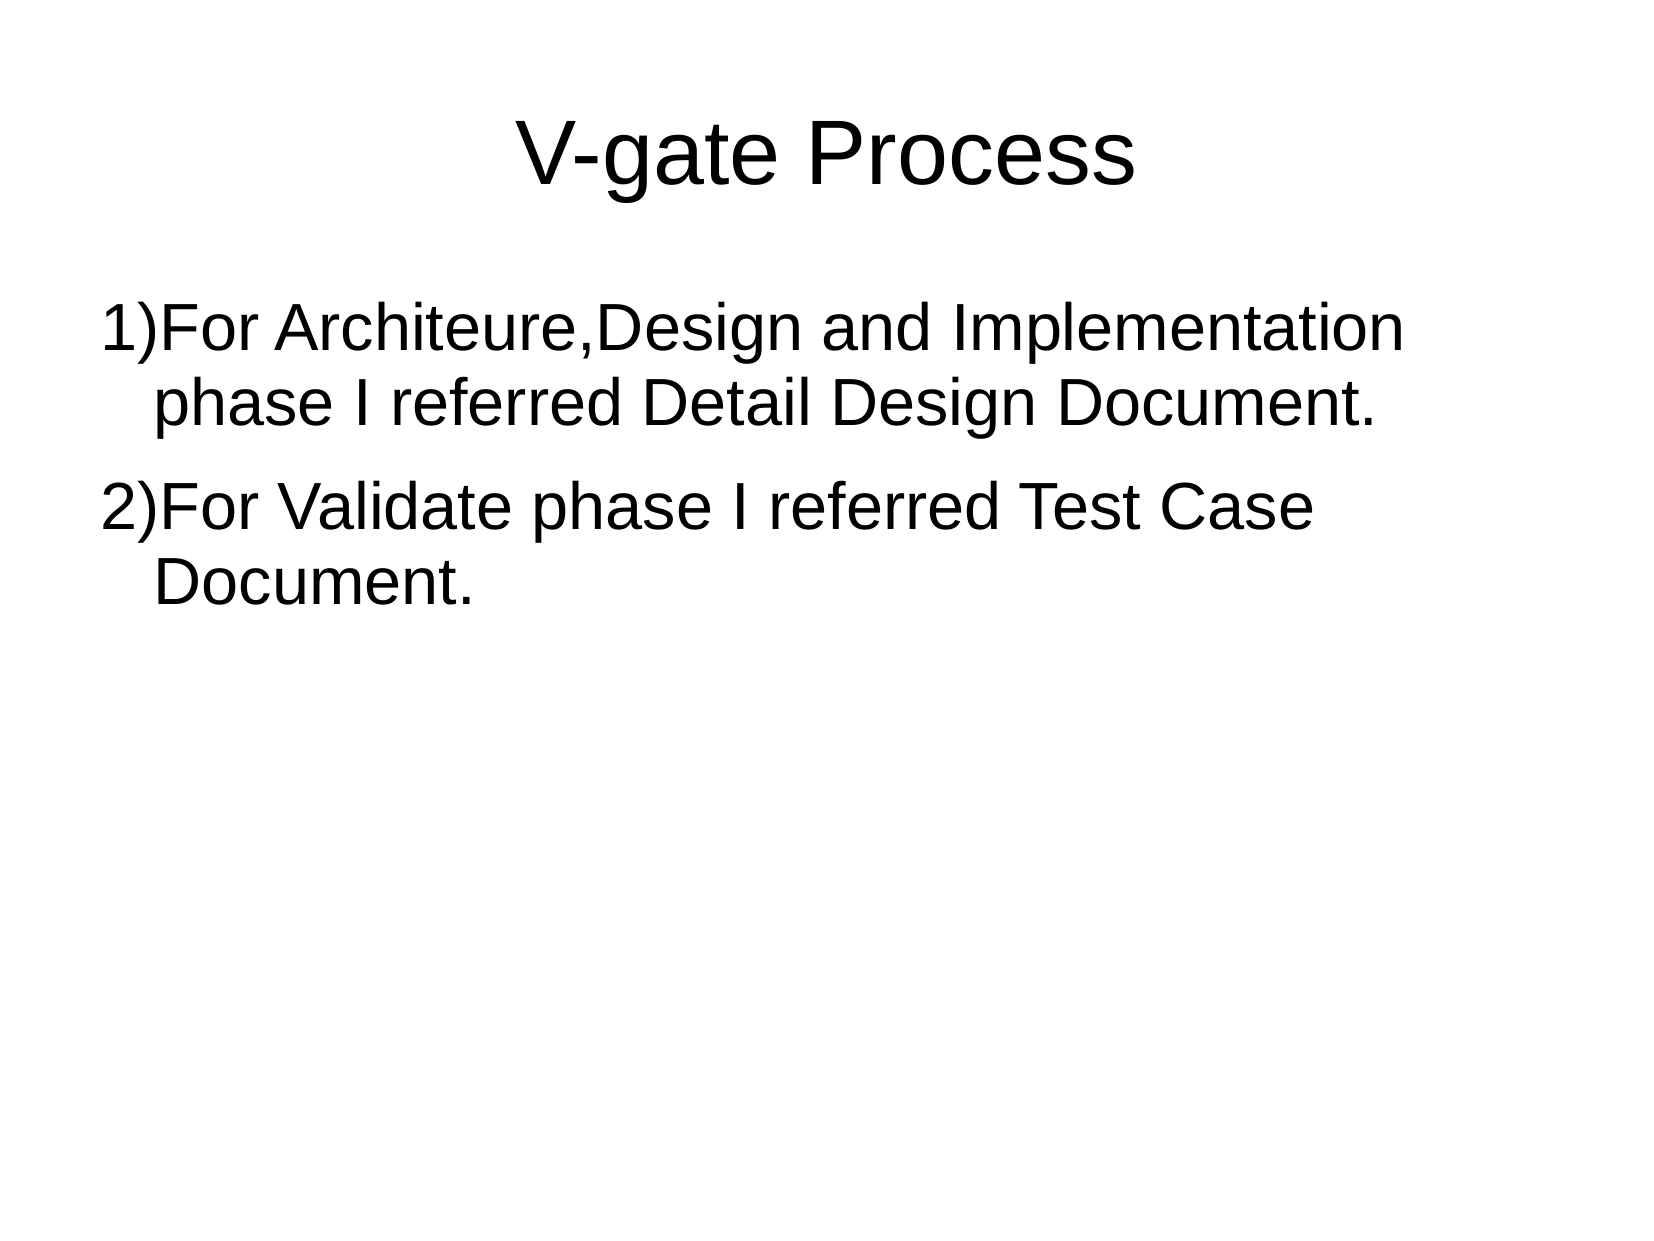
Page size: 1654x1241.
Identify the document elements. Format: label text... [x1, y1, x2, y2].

list For Architeure,Design and Implementation phase I referred Detail Design Document. For Validate phase I referred Test Case Document. [82, 290, 1571, 1010]
title V-gate Process [82, 49, 1571, 257]
